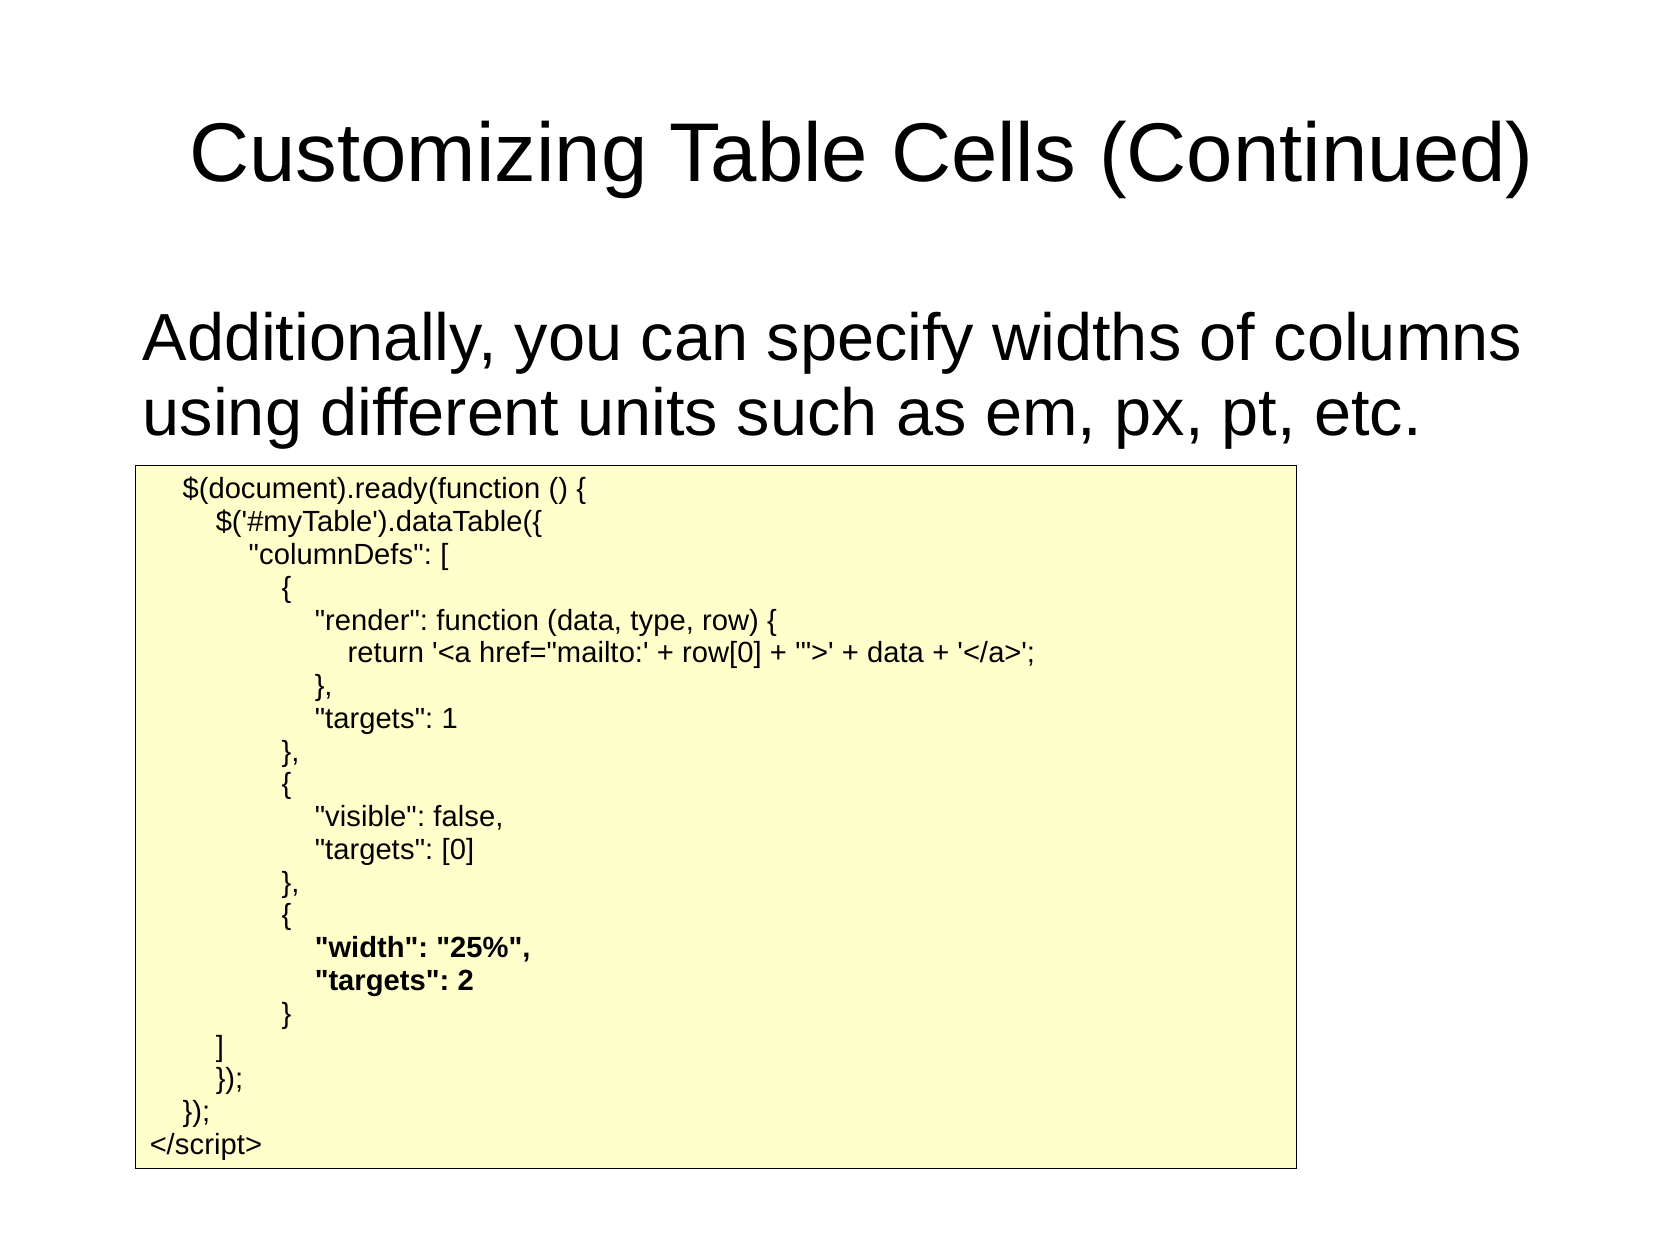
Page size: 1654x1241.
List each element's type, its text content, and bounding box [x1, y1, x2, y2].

title Customizing Table Cells (Continued) [82, 49, 1571, 257]
list Additionally, you can specify widths of columns using different units such as em, px, pt, etc. [71, 300, 1561, 586]
text_box $(document).ready(function () { $('#myTable').dataTable({ "columnDefs": [ { "render": function (data, type, row) { return '<a href="mailto:' + row[0] + '">' + data + '</a>'; }, "targets": 1 }, { "visible": false, "targets": [0] }, { "width": "25%", "targets": 2 } ] }); }); </script> [135, 465, 1297, 1159]
